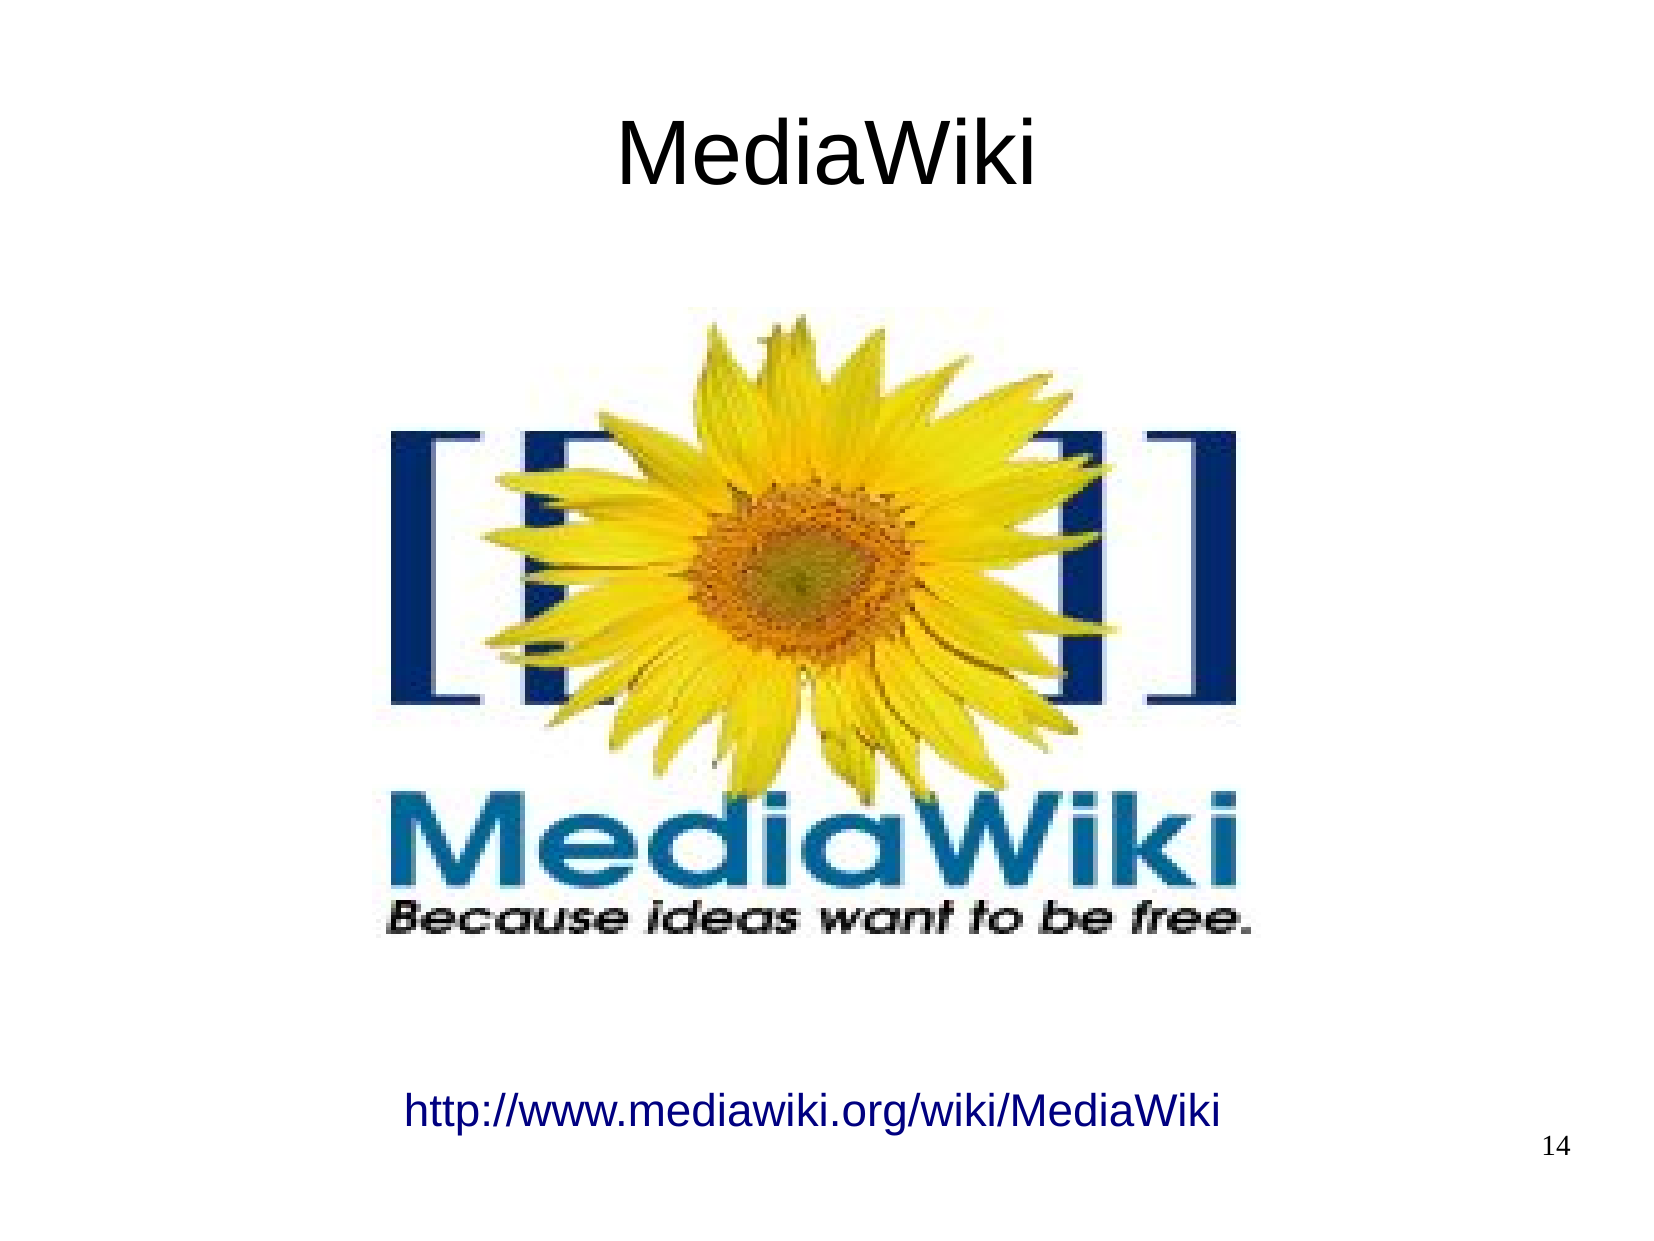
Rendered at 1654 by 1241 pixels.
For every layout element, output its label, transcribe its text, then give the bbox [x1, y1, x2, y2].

text_box http://www.mediawiki.org/wiki/MediaWiki [31, 1077, 1607, 1144]
picture [372, 307, 1261, 946]
title MediaWiki [82, 56, 1571, 250]
